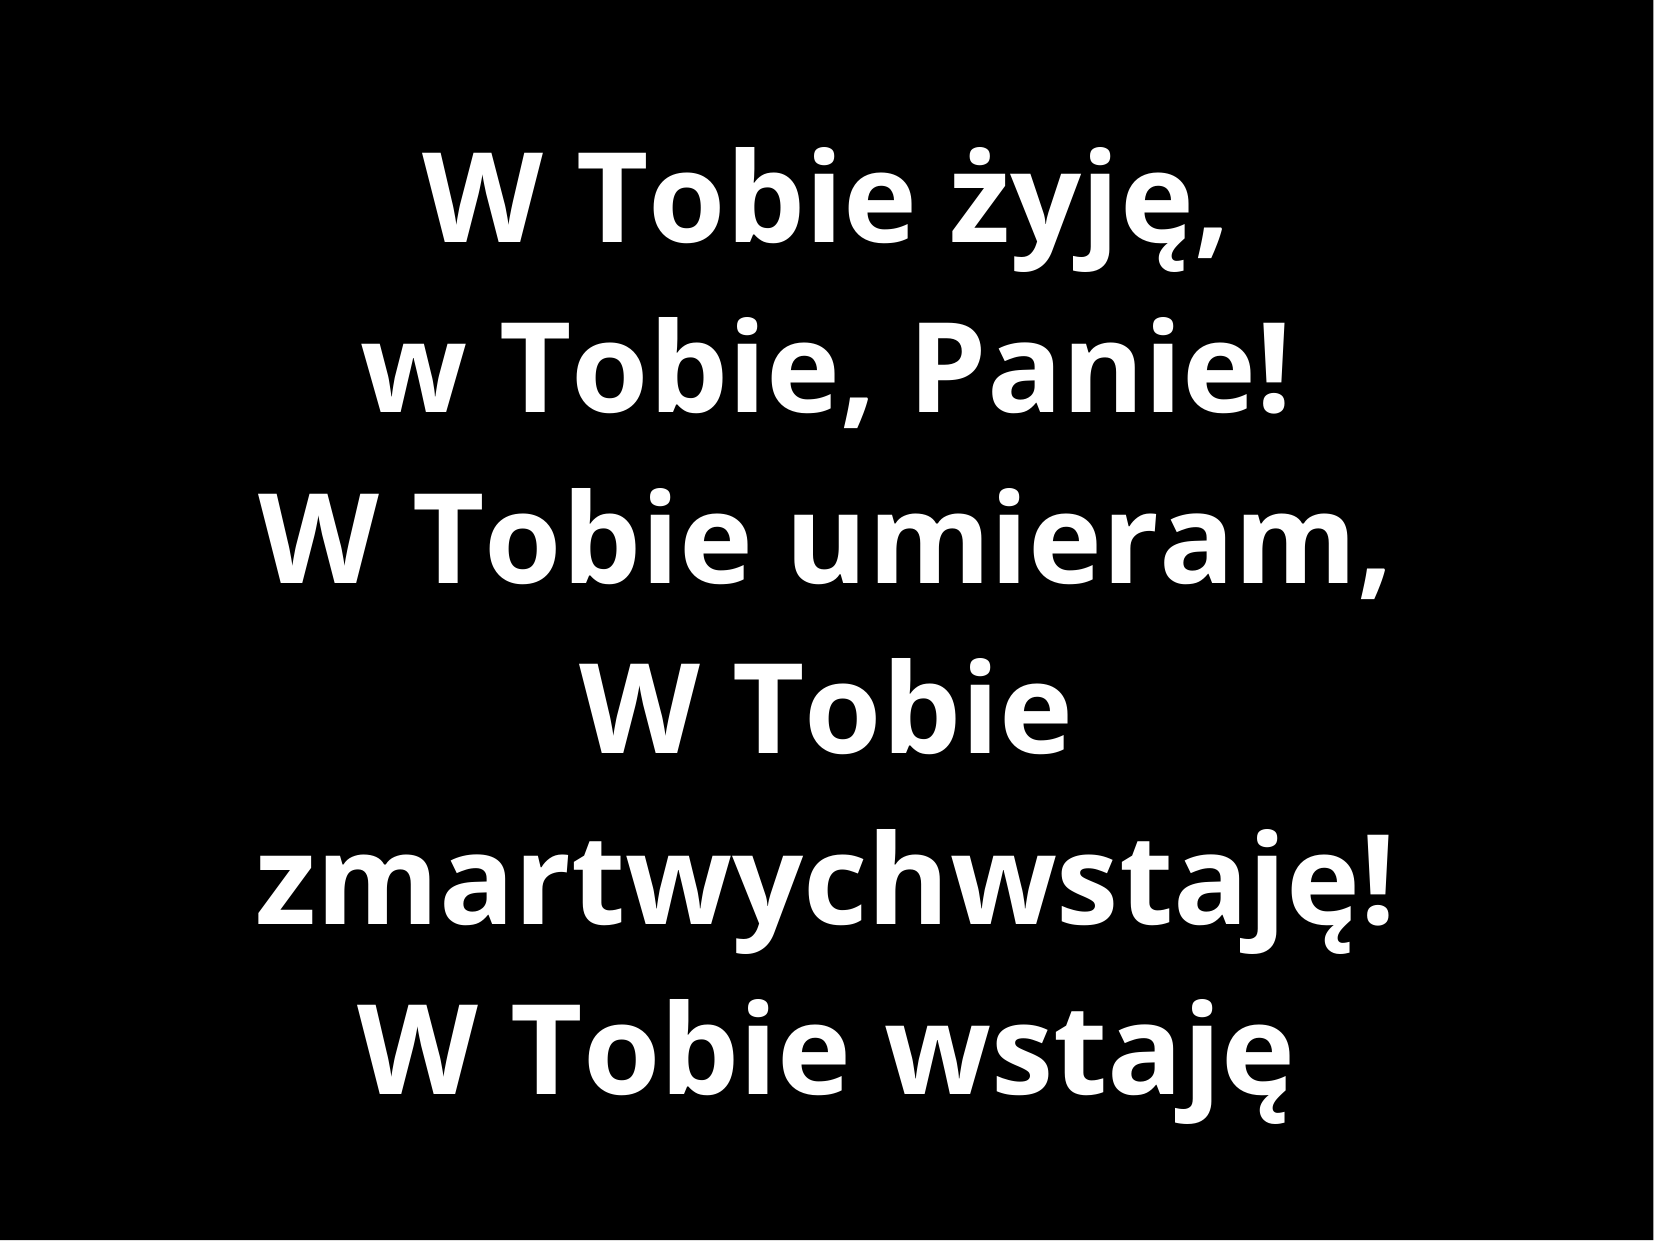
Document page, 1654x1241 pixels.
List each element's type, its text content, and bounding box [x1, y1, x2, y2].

title W Tobie żyję, w Tobie, Panie! W Tobie umieram, W Tobie zmartwychwstaję! W Tobie wstaję [0, 0, 1654, 1241]
